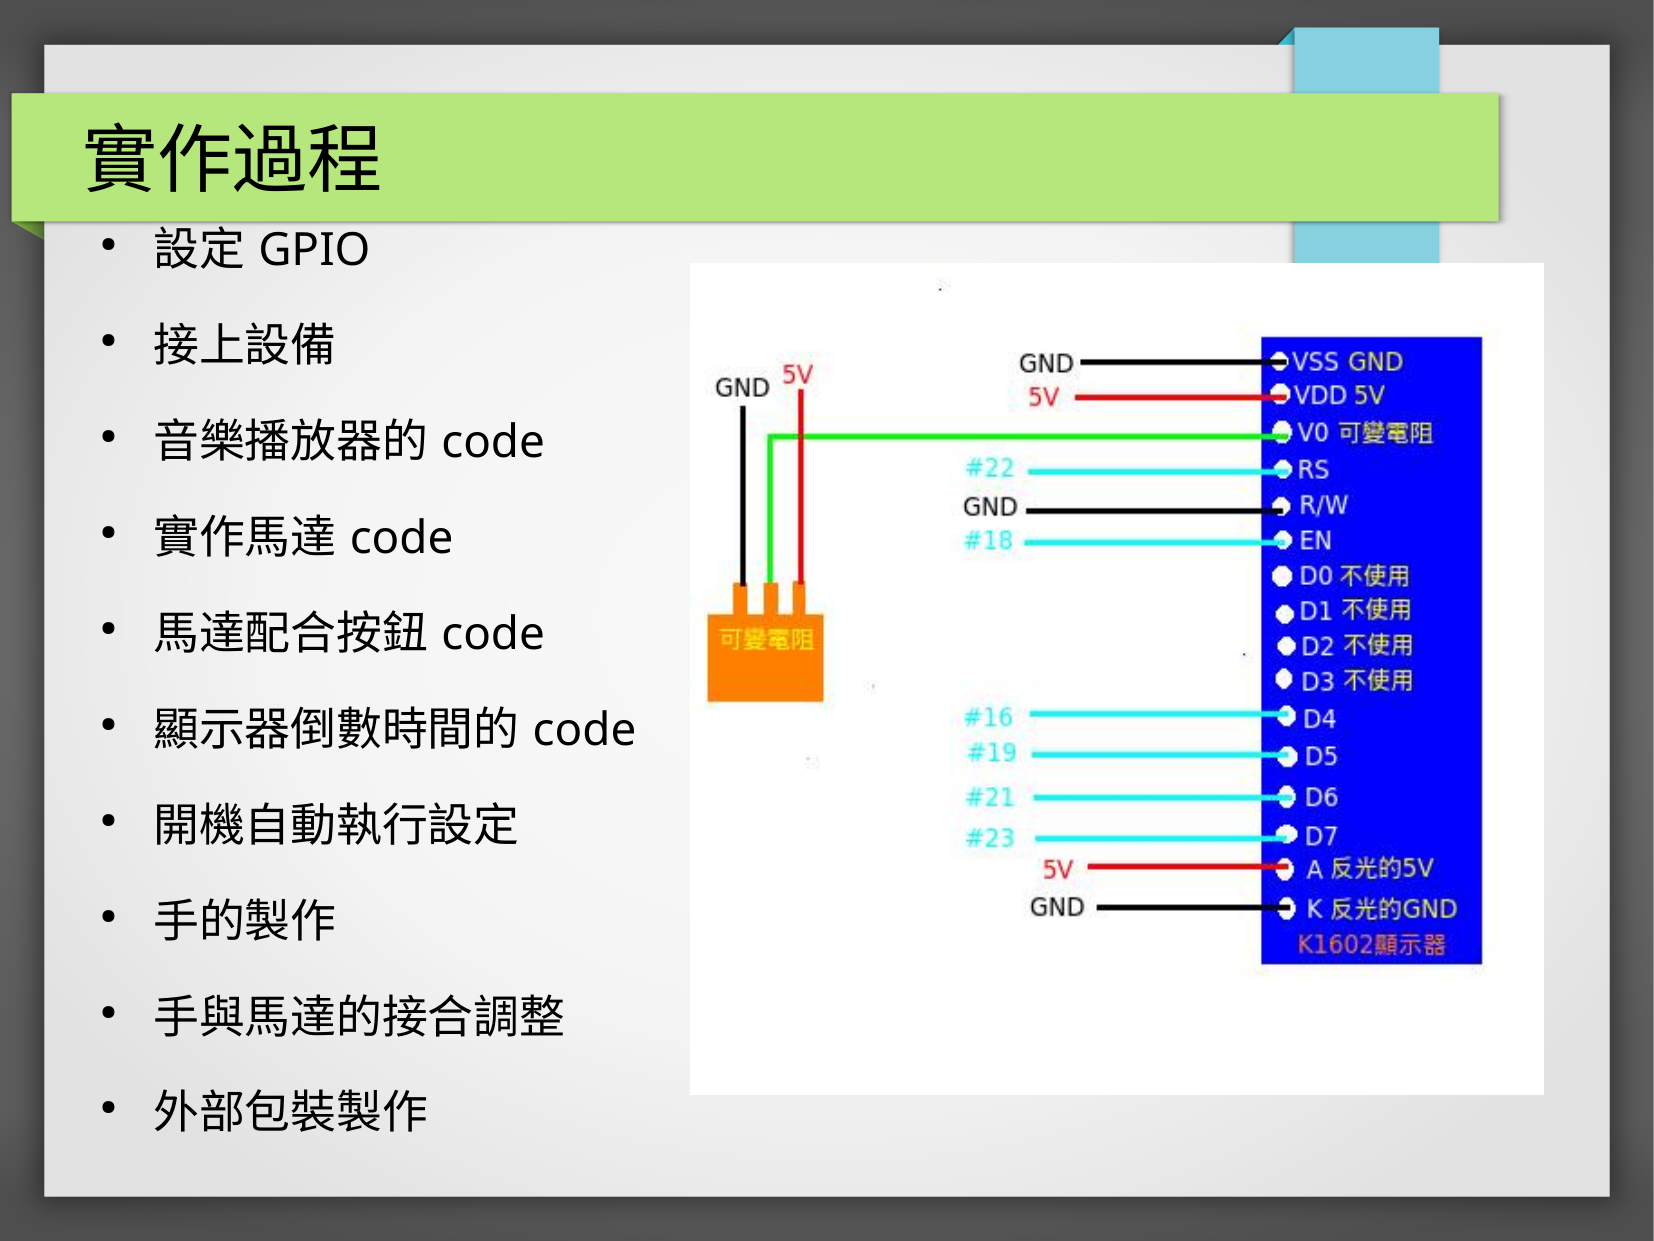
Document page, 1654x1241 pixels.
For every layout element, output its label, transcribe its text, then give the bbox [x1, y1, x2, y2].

picture [0, 0, 1654, 1241]
list 設定GPIO 接上設備 音樂播放器的code 實作馬達code 馬達配合按鈕code 顯示器倒數時間的code 開機自動執行設定 手的製作 手與馬達的接合調整 外部包裝製作 [82, 212, 1571, 1186]
title 實作過程 [82, 94, 1264, 212]
